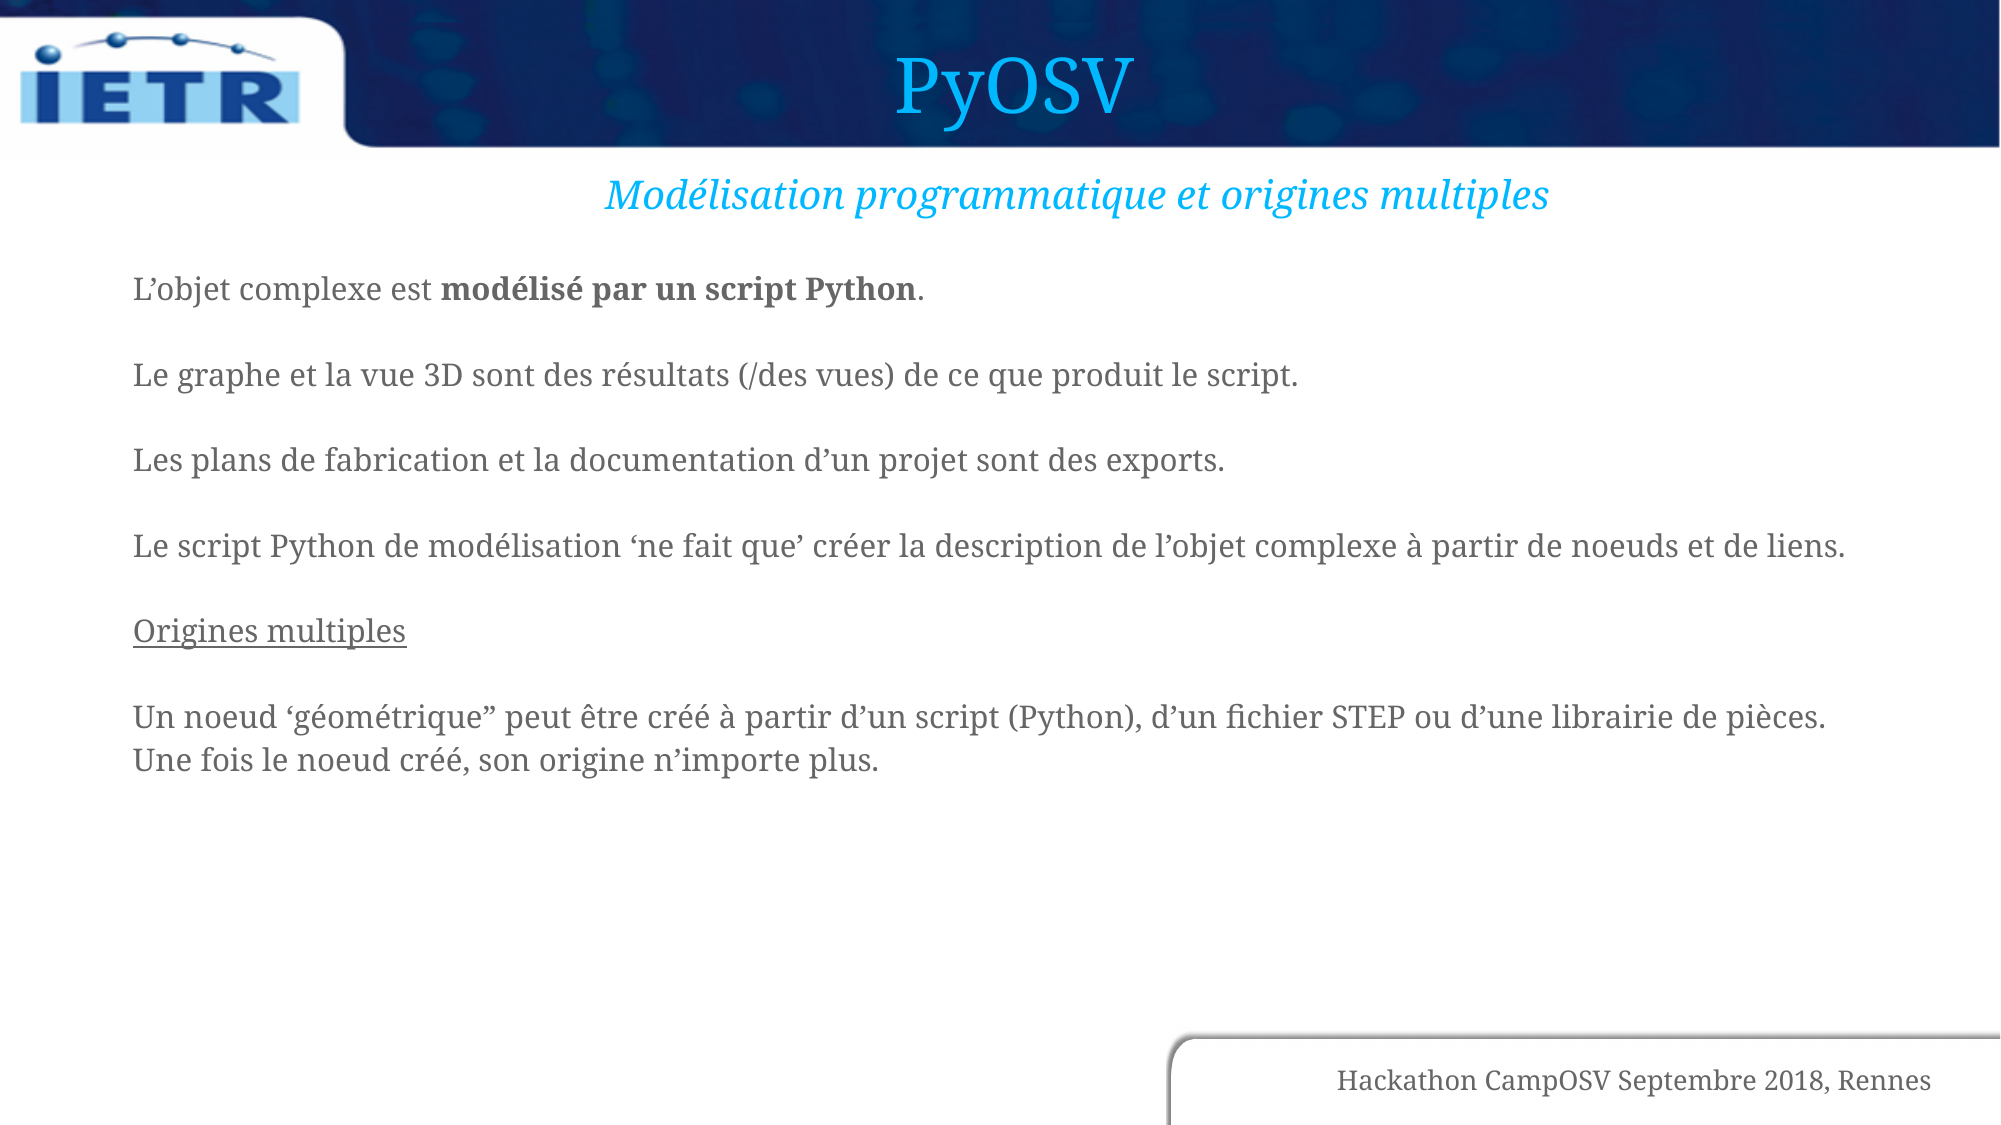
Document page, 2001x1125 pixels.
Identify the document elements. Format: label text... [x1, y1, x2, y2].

picture [1166, 1024, 2001, 1125]
text_box PyOSV [879, 23, 1156, 143]
text_box L’objet complexe est modélisé par un script Python. Le graphe et la vue 3D sont des résultats (/des vues) de ce que produit le script. Les plans de fabrication et la documentation d’un projet sont des exports. Le script Python de modélisation ‘ne fait que’ créer la description de l’objet complexe à partir de noeuds et de liens. Origines multiples Un noeud ‘géométrique” peut être créé à partir d’un script (Python), d’un fichier STEP ou d’une librairie de pièces. Une fois le noeud créé, son origine n’importe plus. [118, 259, 1867, 969]
text_box Modélisation programmatique et origines multiples [590, 159, 1437, 253]
picture [0, 0, 2000, 165]
text_box Hackathon CampOSV Septembre 2018, Rennes [1322, 1054, 1914, 1106]
